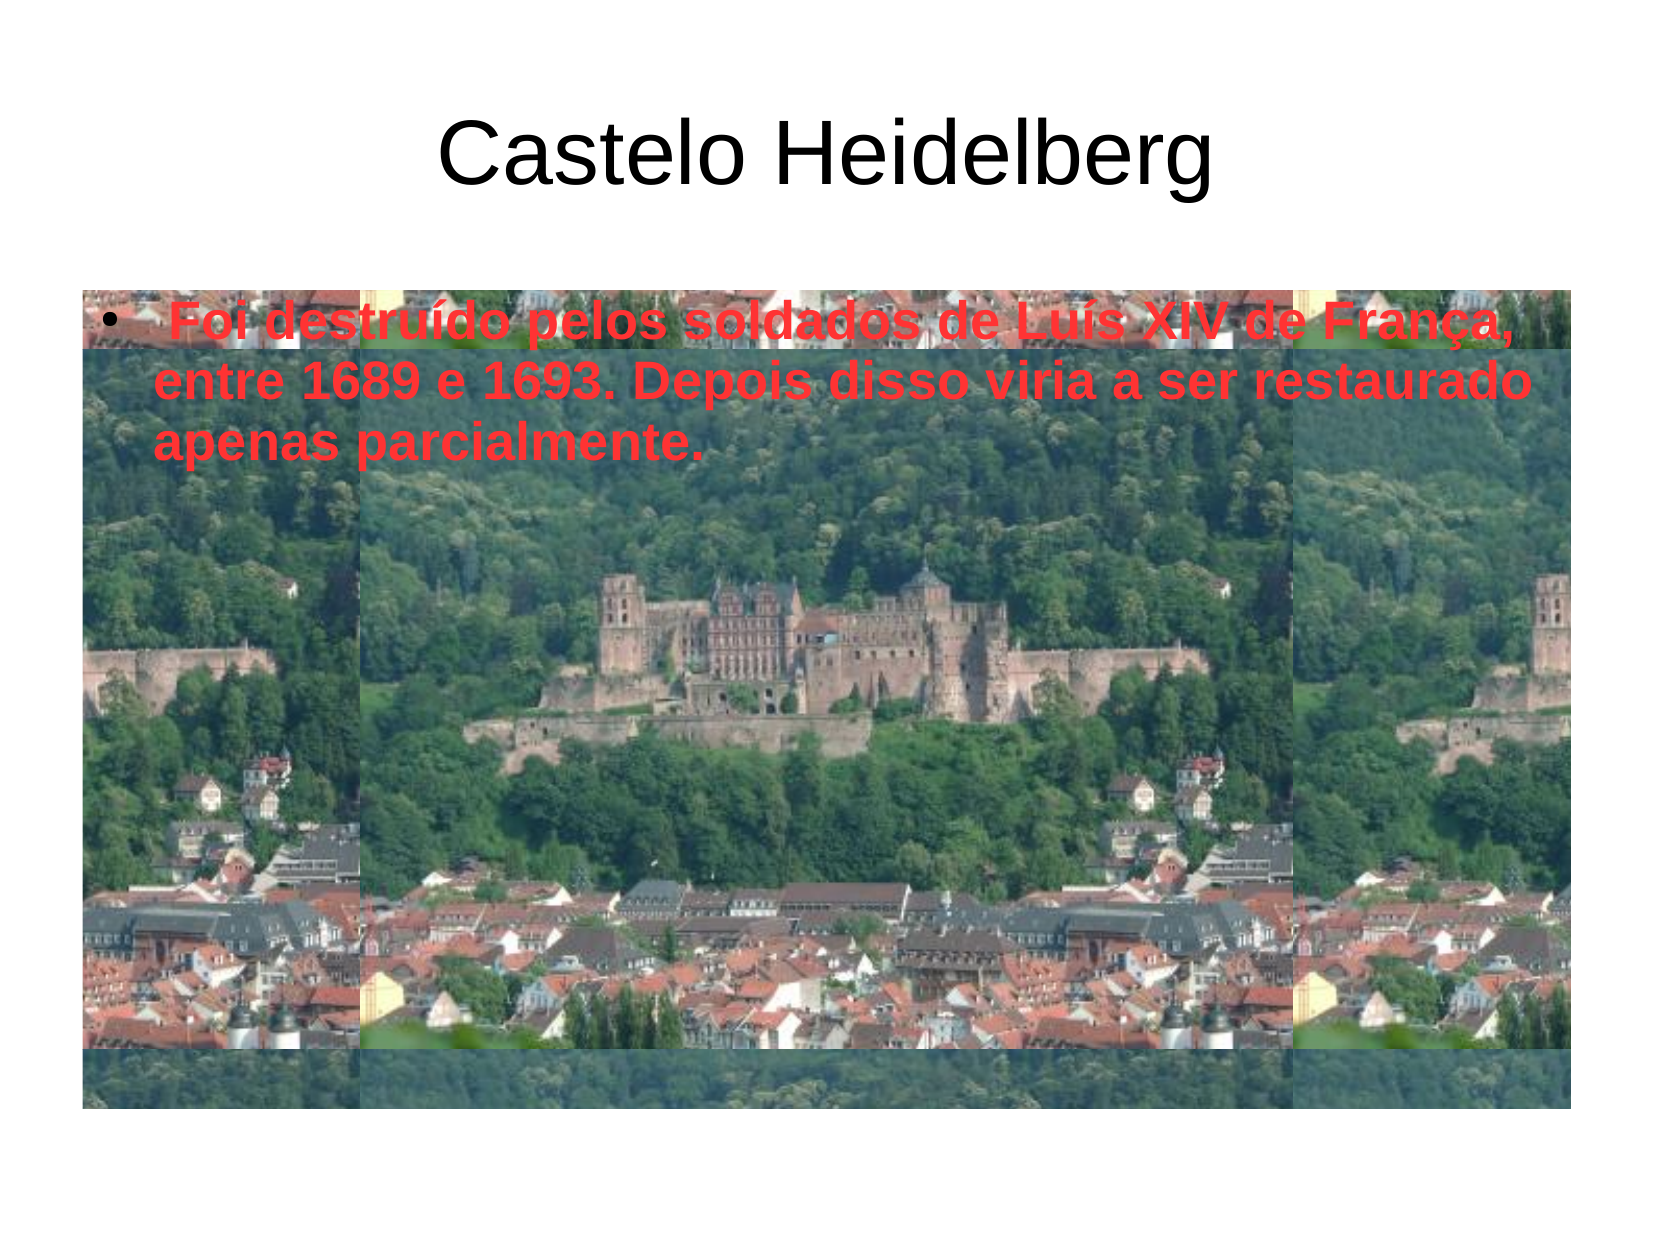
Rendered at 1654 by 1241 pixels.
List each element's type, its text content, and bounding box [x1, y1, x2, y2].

title Castelo Heidelberg [82, 49, 1571, 257]
list Foi destruído pelos soldados de Luís XIV de França, entre 1689 e 1693. Depois disso viria a ser restaurado apenas parcialmente. [82, 290, 1571, 1109]
